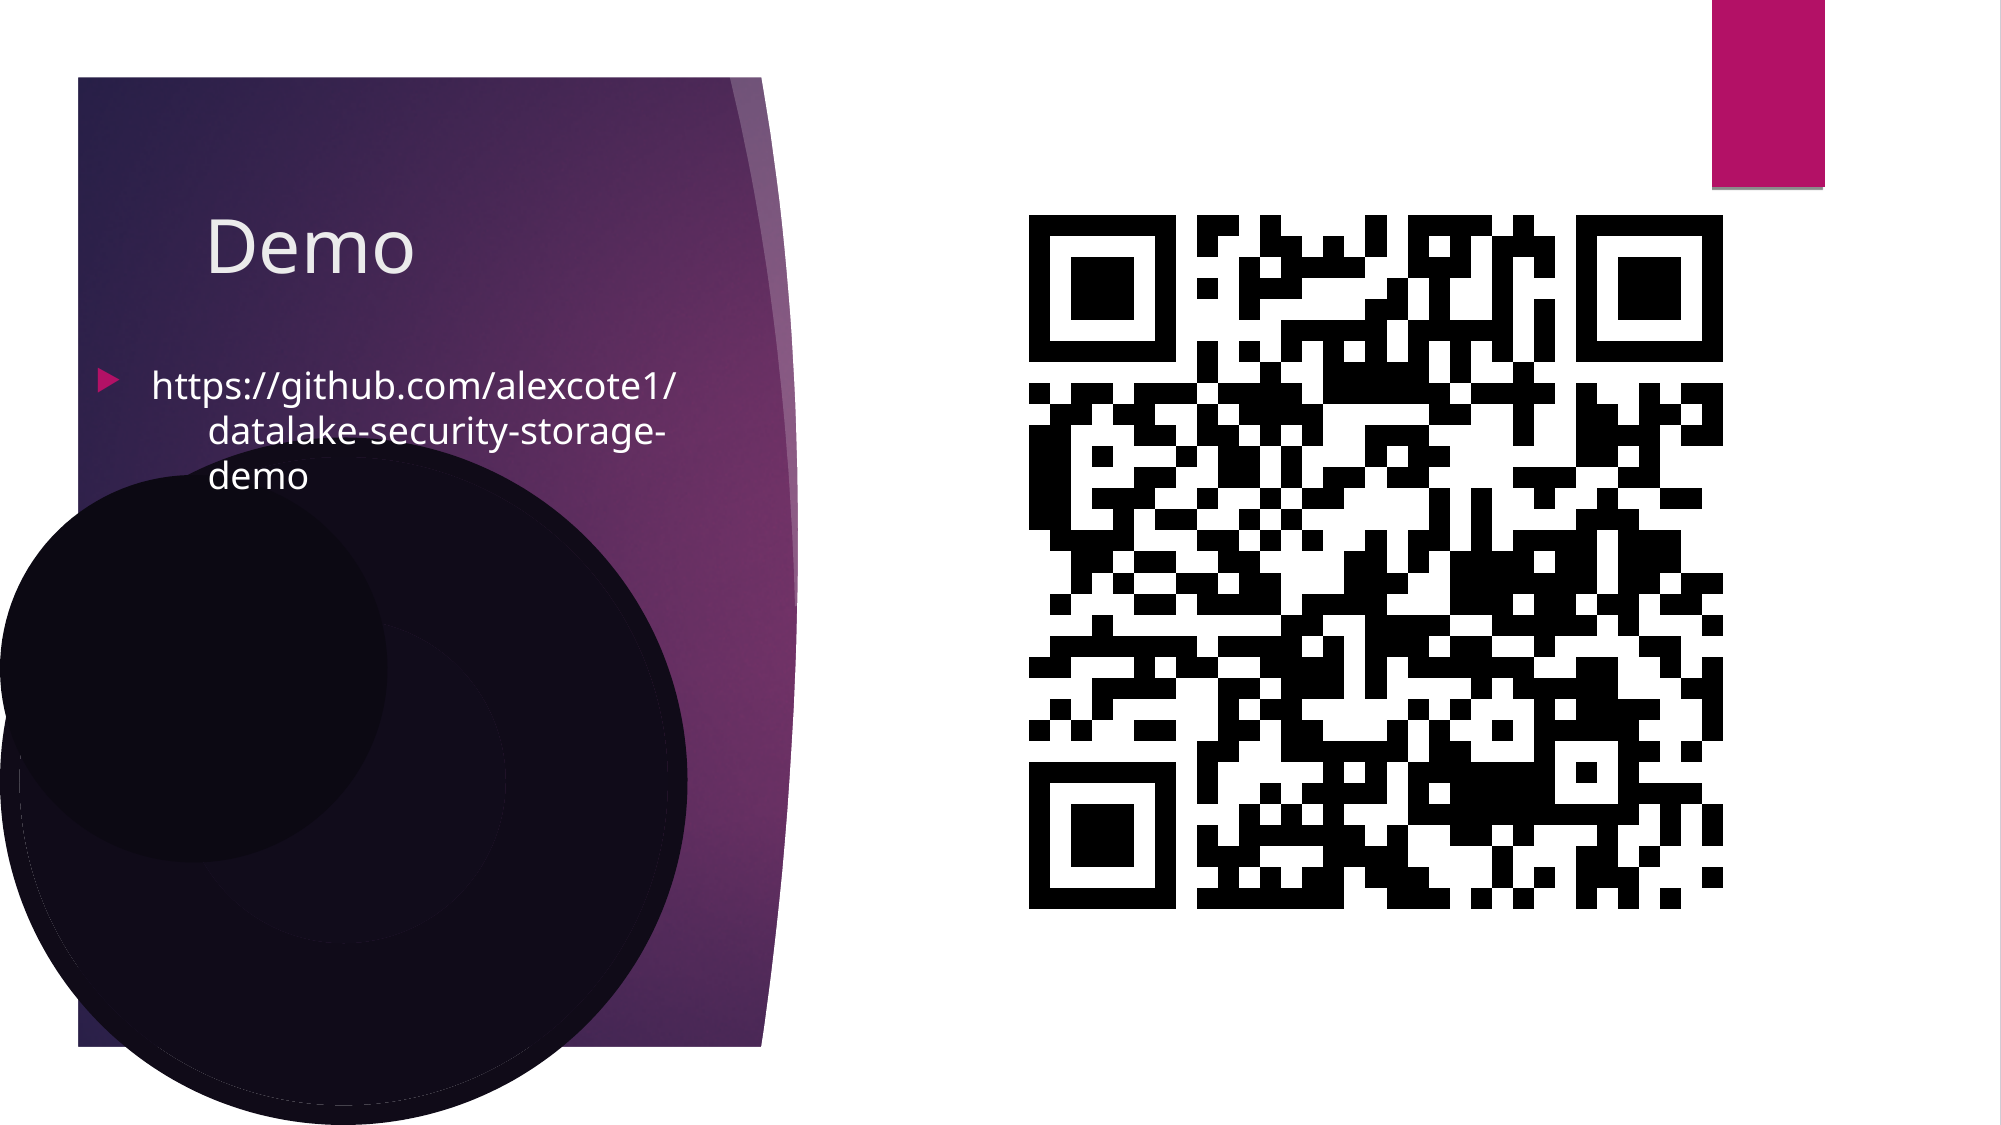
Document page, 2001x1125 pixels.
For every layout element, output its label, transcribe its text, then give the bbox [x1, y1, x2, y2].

picture [945, 131, 1808, 994]
list https://github.com/alexcote1/datalake-security-storage-demo [80, 354, 742, 994]
text_box [0, 0, 2000, 1125]
title Demo [189, 159, 673, 328]
